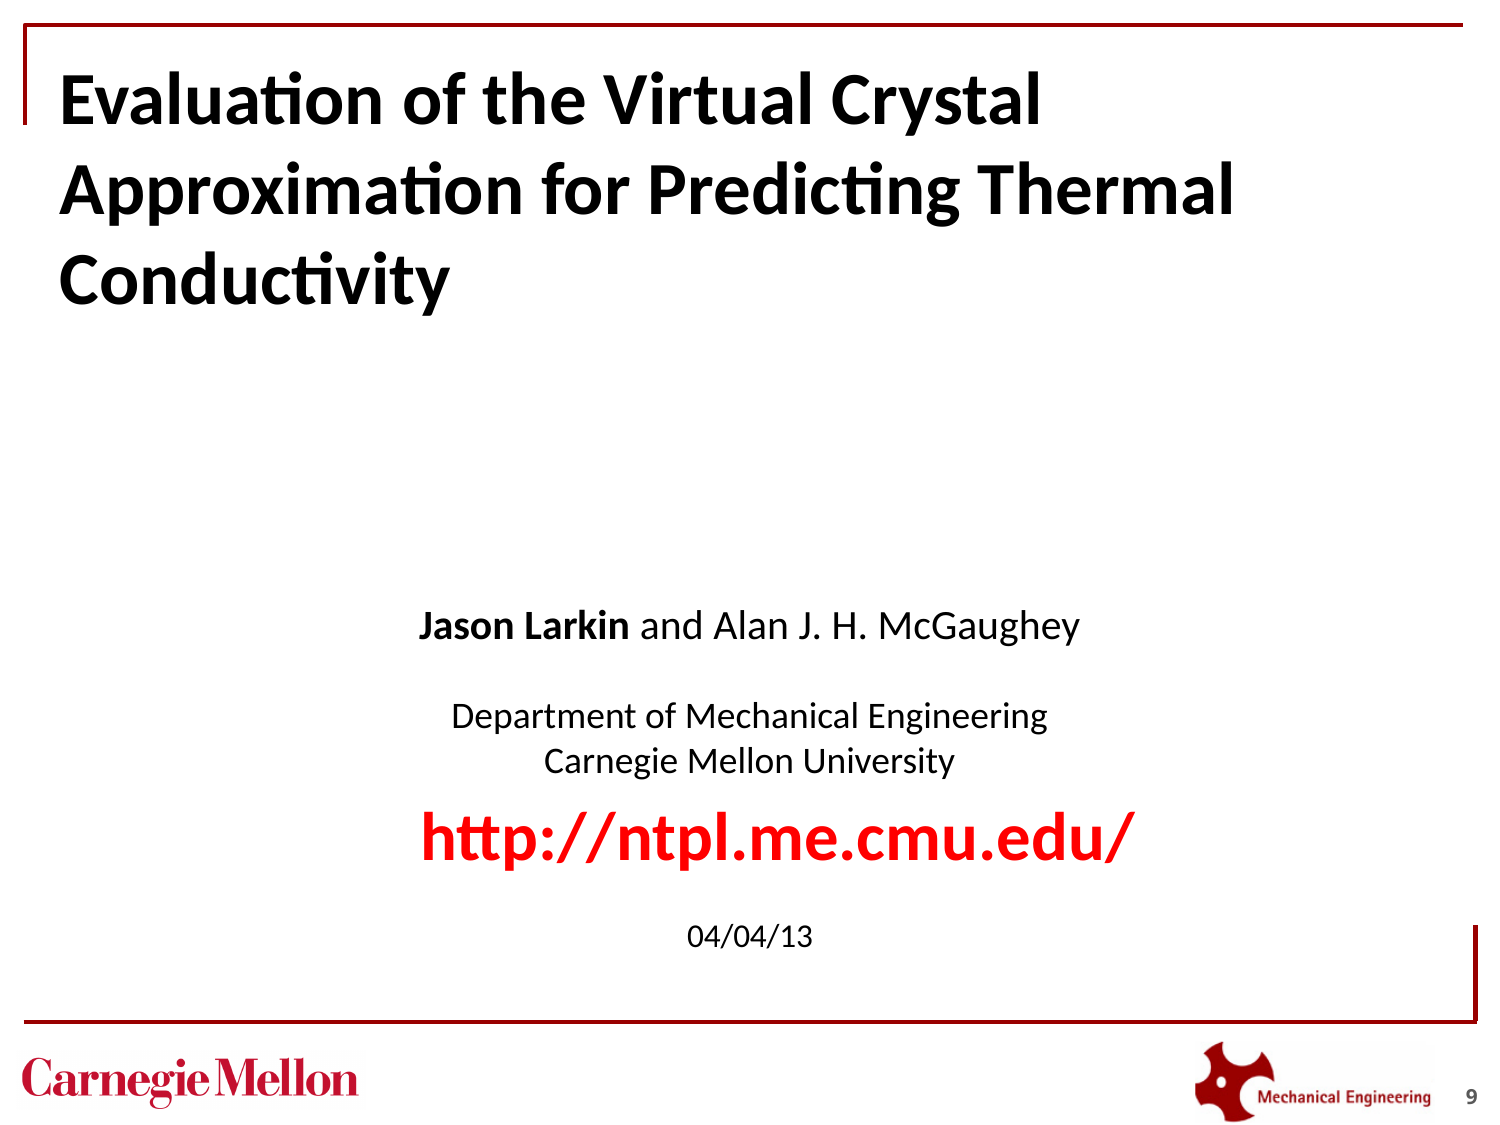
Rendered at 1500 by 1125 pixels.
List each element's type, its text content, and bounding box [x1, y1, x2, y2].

title Evaluation of the Virtual Crystal Approximation for Predicting Thermal Conductivity [45, 41, 1456, 327]
picture [1192, 1034, 1438, 1125]
picture [16, 1050, 366, 1110]
subtitle Jason Larkin and Alan J. H. McGaughey Department of Mechanical Engineering Carnegie Mellon University http://ntpl.me.cmu.edu/ 04/04/13 [225, 599, 1276, 963]
